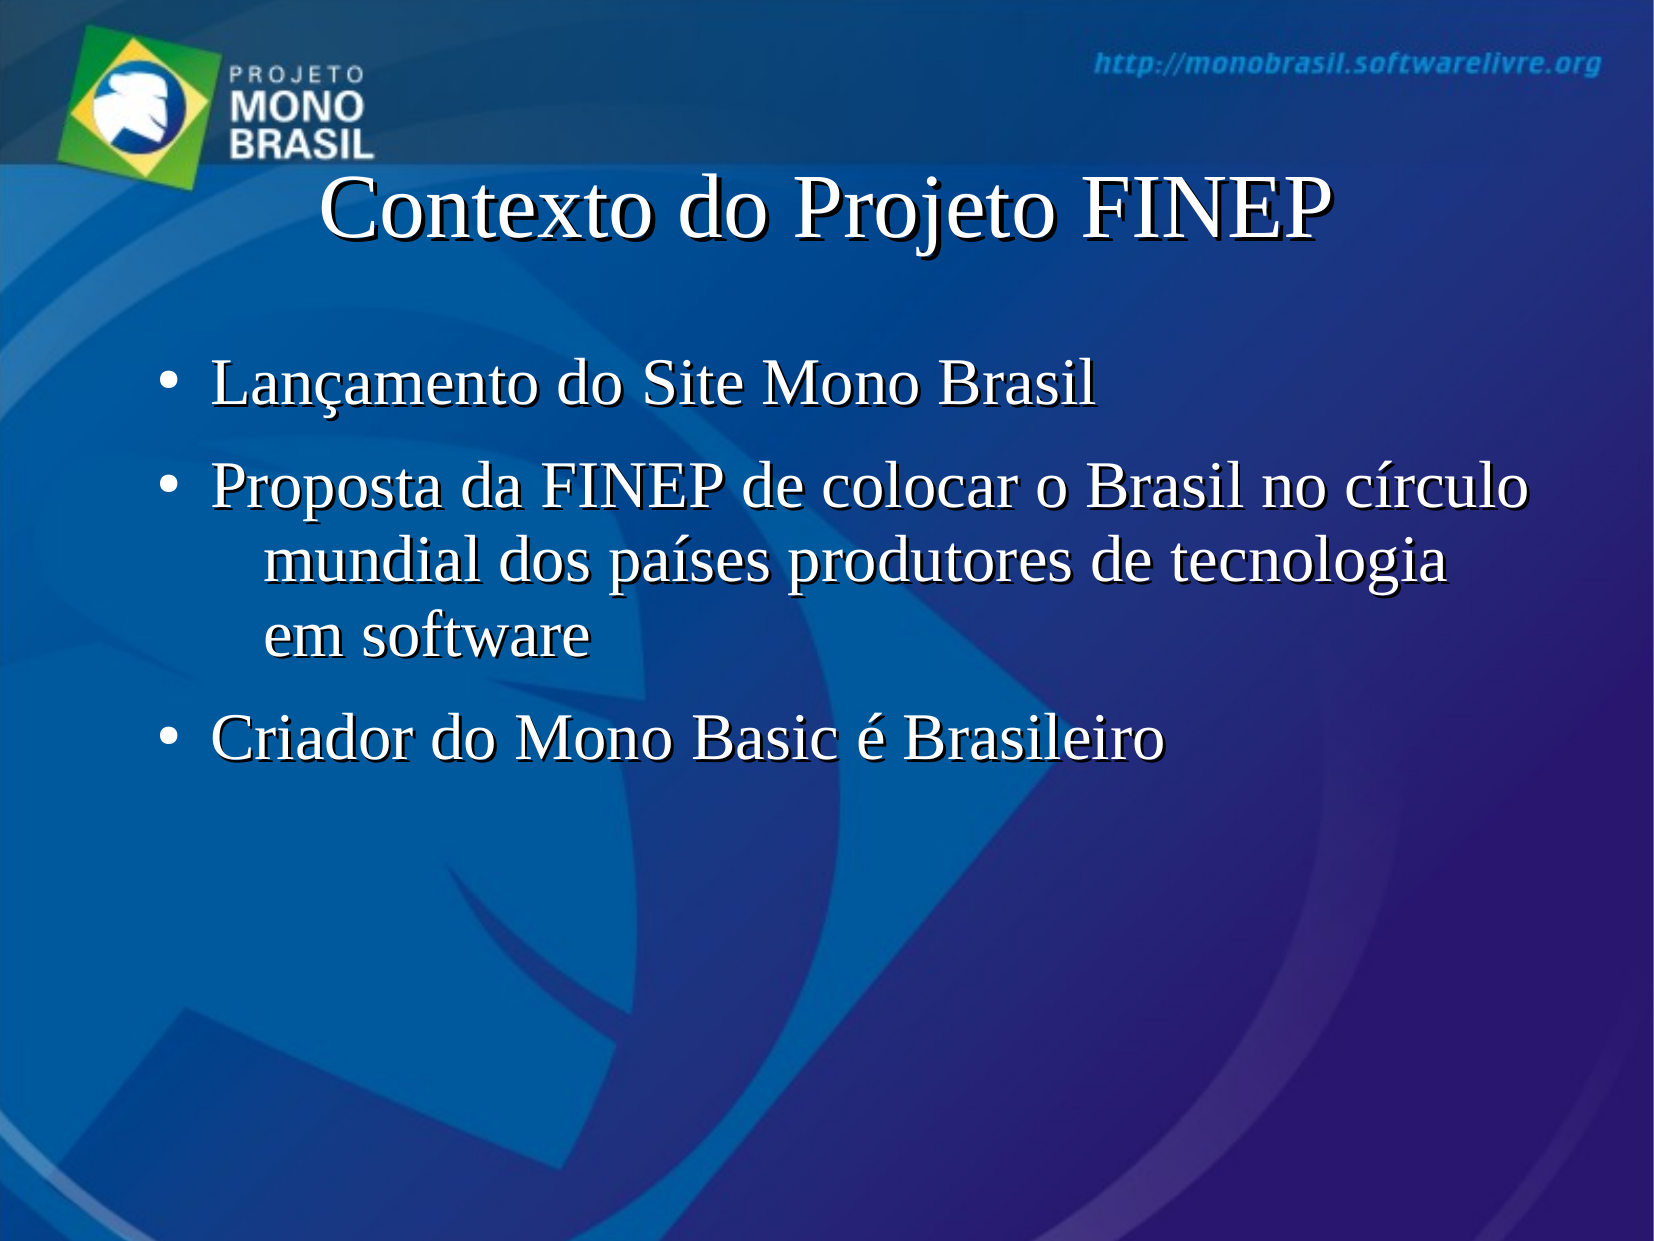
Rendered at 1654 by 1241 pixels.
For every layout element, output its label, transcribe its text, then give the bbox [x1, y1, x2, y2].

list Lançamento do Site Mono Brasil Proposta da FINEP de colocar o Brasil no círculo mundial dos países produtores de tecnologia em software Criador do Mono Basic é Brasileiro [121, 344, 1534, 1127]
title Contexto do Projeto FINEP [121, 102, 1534, 311]
picture [0, 0, 1654, 1241]
